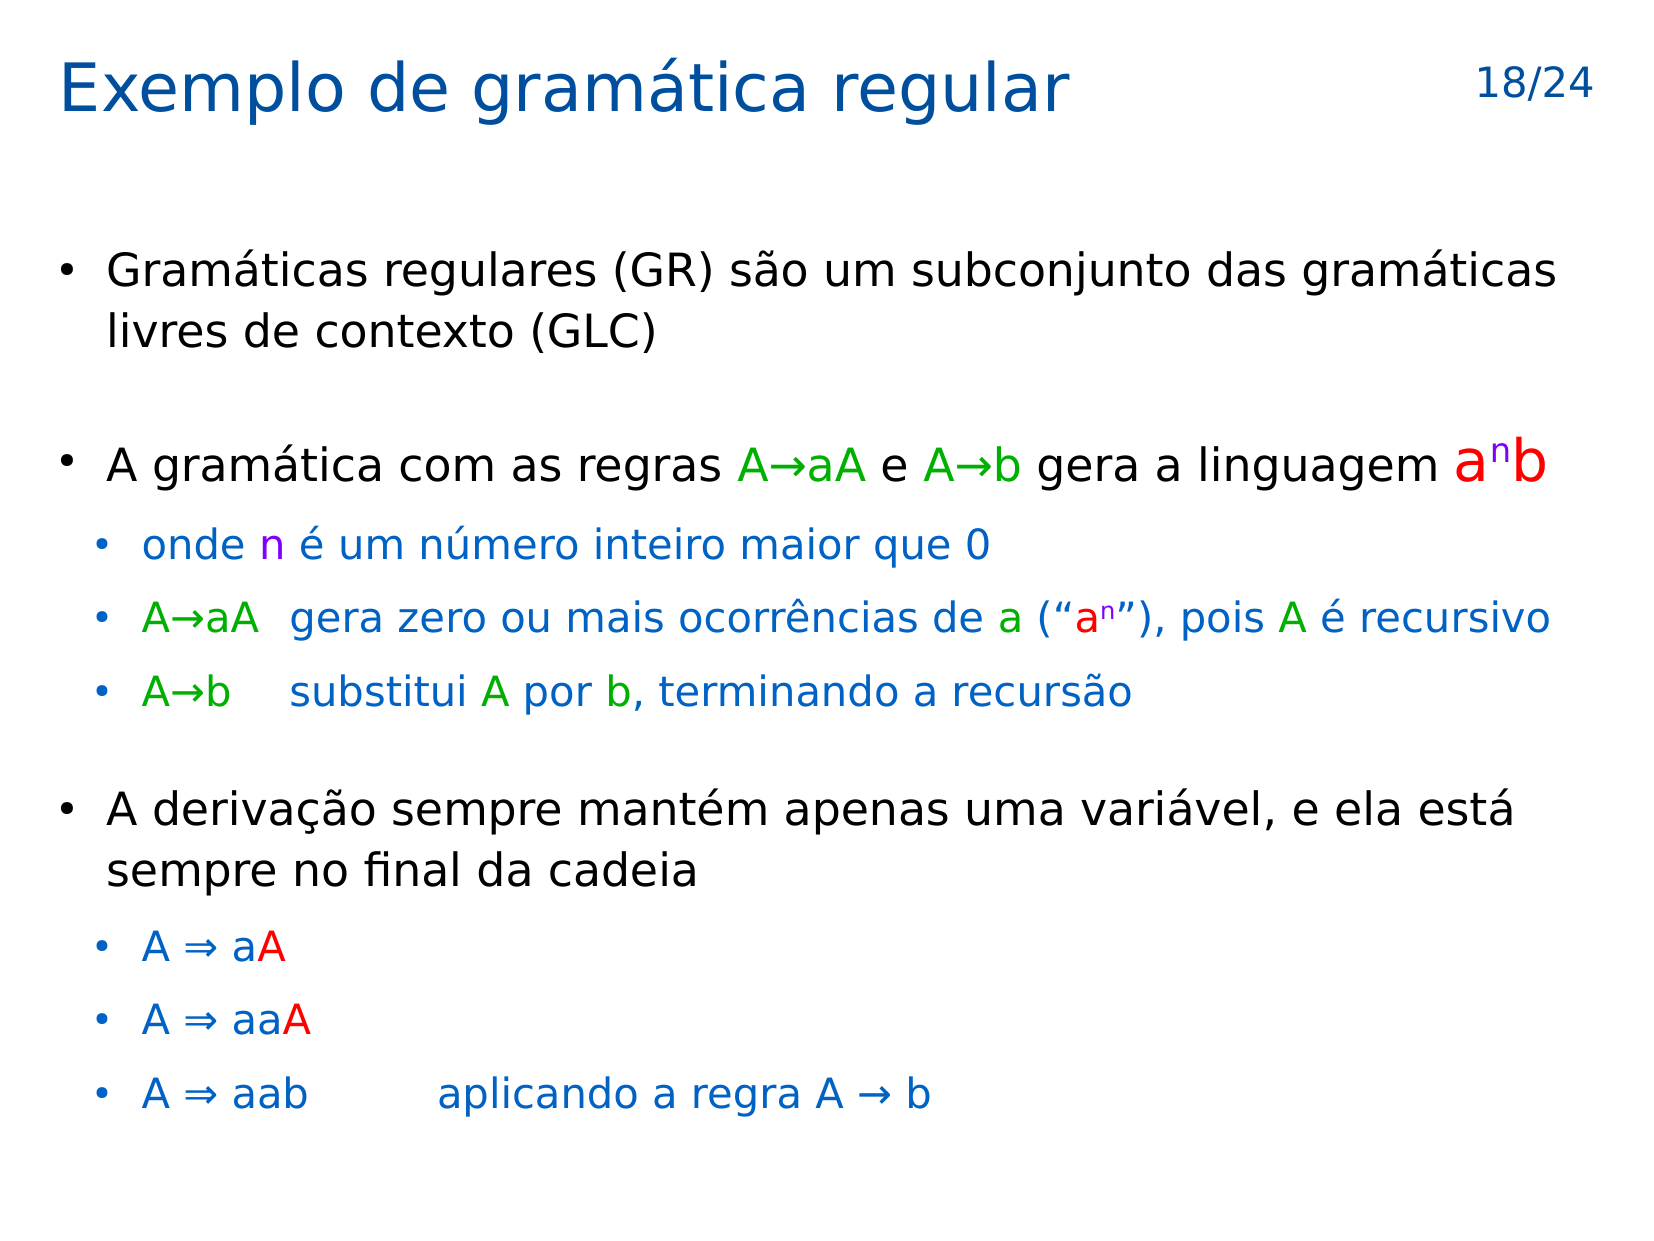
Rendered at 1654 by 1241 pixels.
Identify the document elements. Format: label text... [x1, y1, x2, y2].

title Exemplo de gramática regular [59, 29, 1625, 148]
list Gramáticas regulares (GR) são um subconjunto das gramáticas livres de contexto (GLC) A gramática com as regras A→aA e A→b gera a linguagem anb onde n é um número inteiro maior que 0 A→aA gera zero ou mais ocorrências de a (“an”), pois A é recursivo A→b substitui A por b, terminando a recursão A derivação sempre mantém apenas uma variável, e ela está sempre no final da cadeia A ⇒ aA A ⇒ aaA A ⇒ aab aplicando a regra A → b [59, 236, 1595, 1211]
